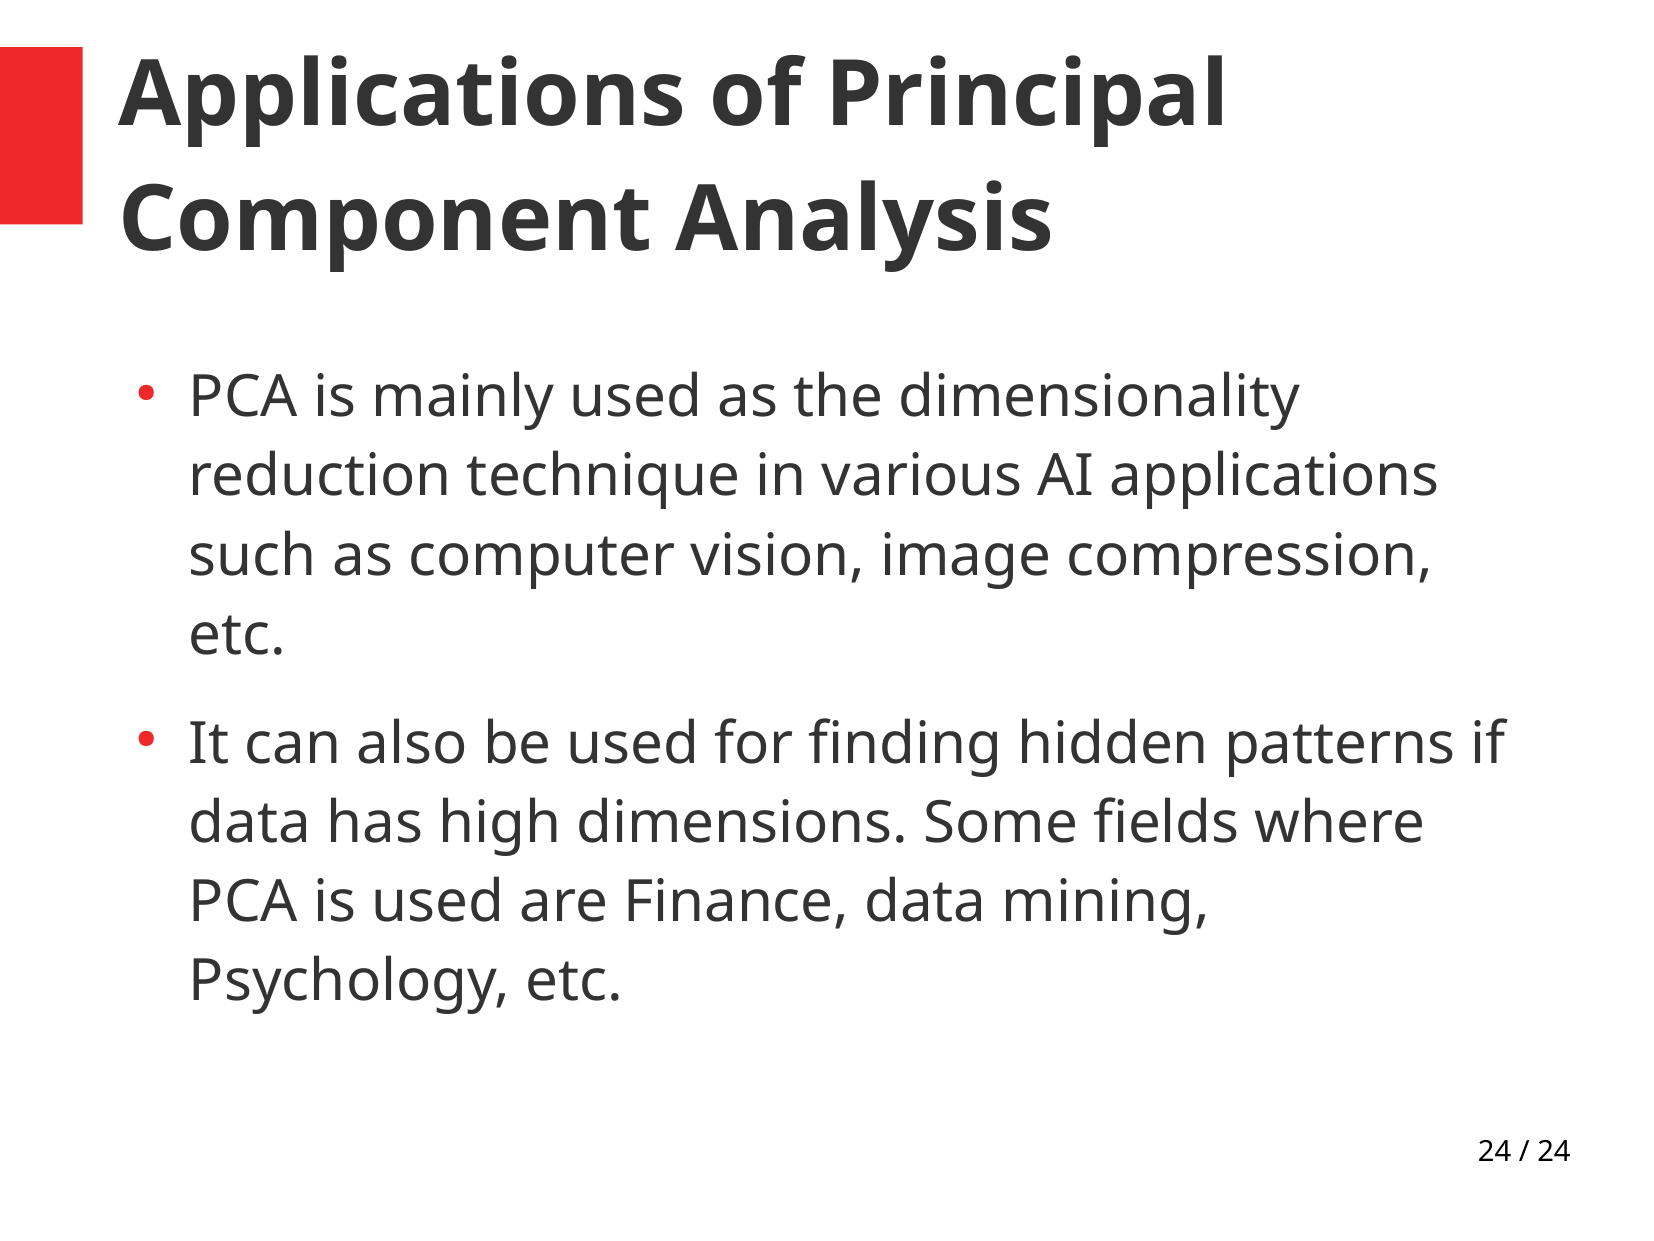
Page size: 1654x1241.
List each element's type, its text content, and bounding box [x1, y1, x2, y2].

list PCA is mainly used as the dimensionality reduction technique in various AI applications such as computer vision, image compression, etc. It can also be used for finding hidden patterns if data has high dimensions. Some fields where PCA is used are Finance, data mining, Psychology, etc. [118, 354, 1536, 1074]
title Applications of Principal Component Analysis [118, 28, 1571, 278]
